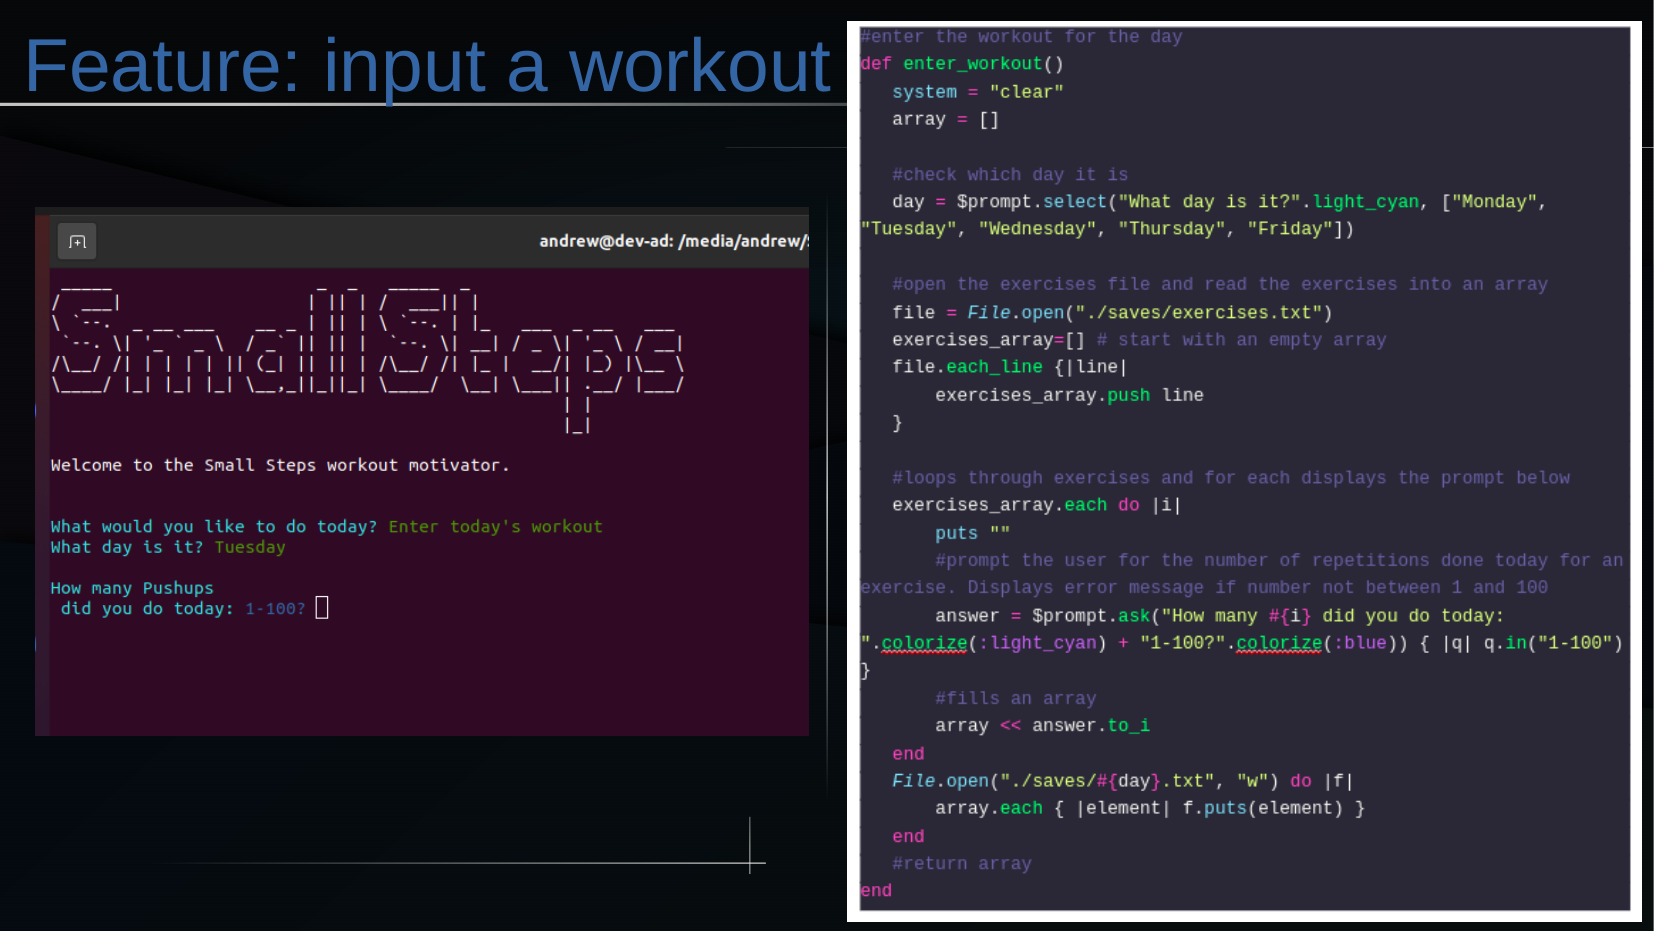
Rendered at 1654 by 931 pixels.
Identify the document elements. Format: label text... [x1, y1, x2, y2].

picture [0, 0, 1654, 931]
title Feature: input a workout [23, 11, 1589, 119]
